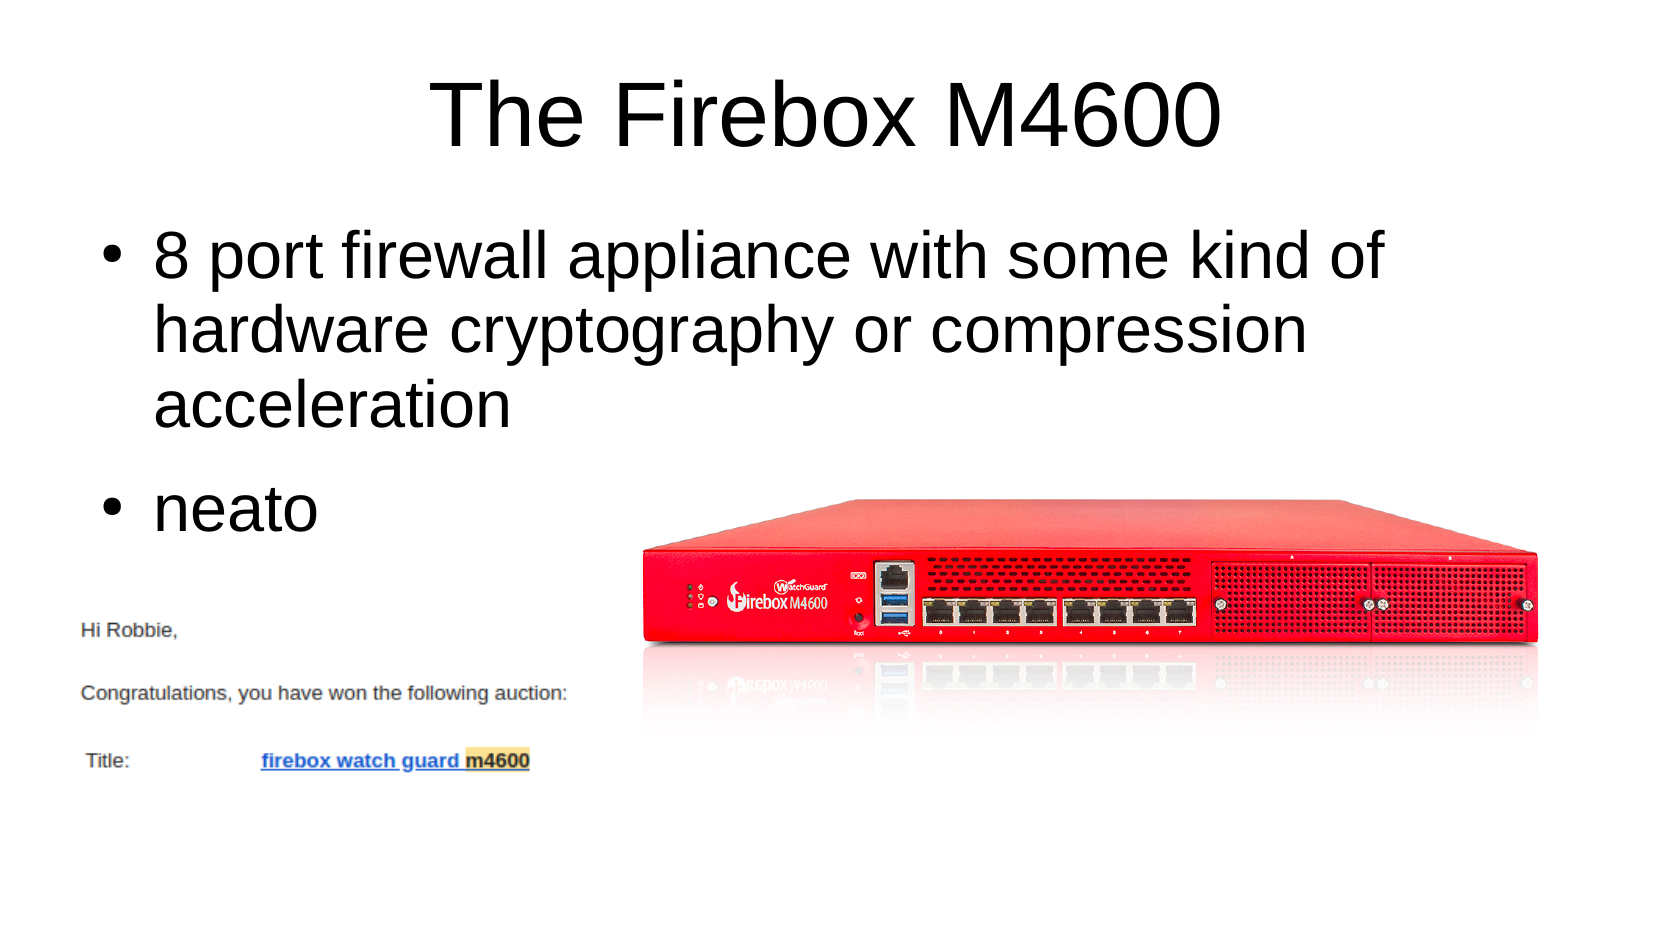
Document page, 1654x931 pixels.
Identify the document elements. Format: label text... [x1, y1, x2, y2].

title The Firebox M4600 [82, 37, 1571, 193]
picture [620, 472, 1575, 739]
list 8 port firewall appliance with some kind of hardware cryptography or compression acceleration neato [82, 217, 1571, 758]
picture [59, 590, 591, 785]
